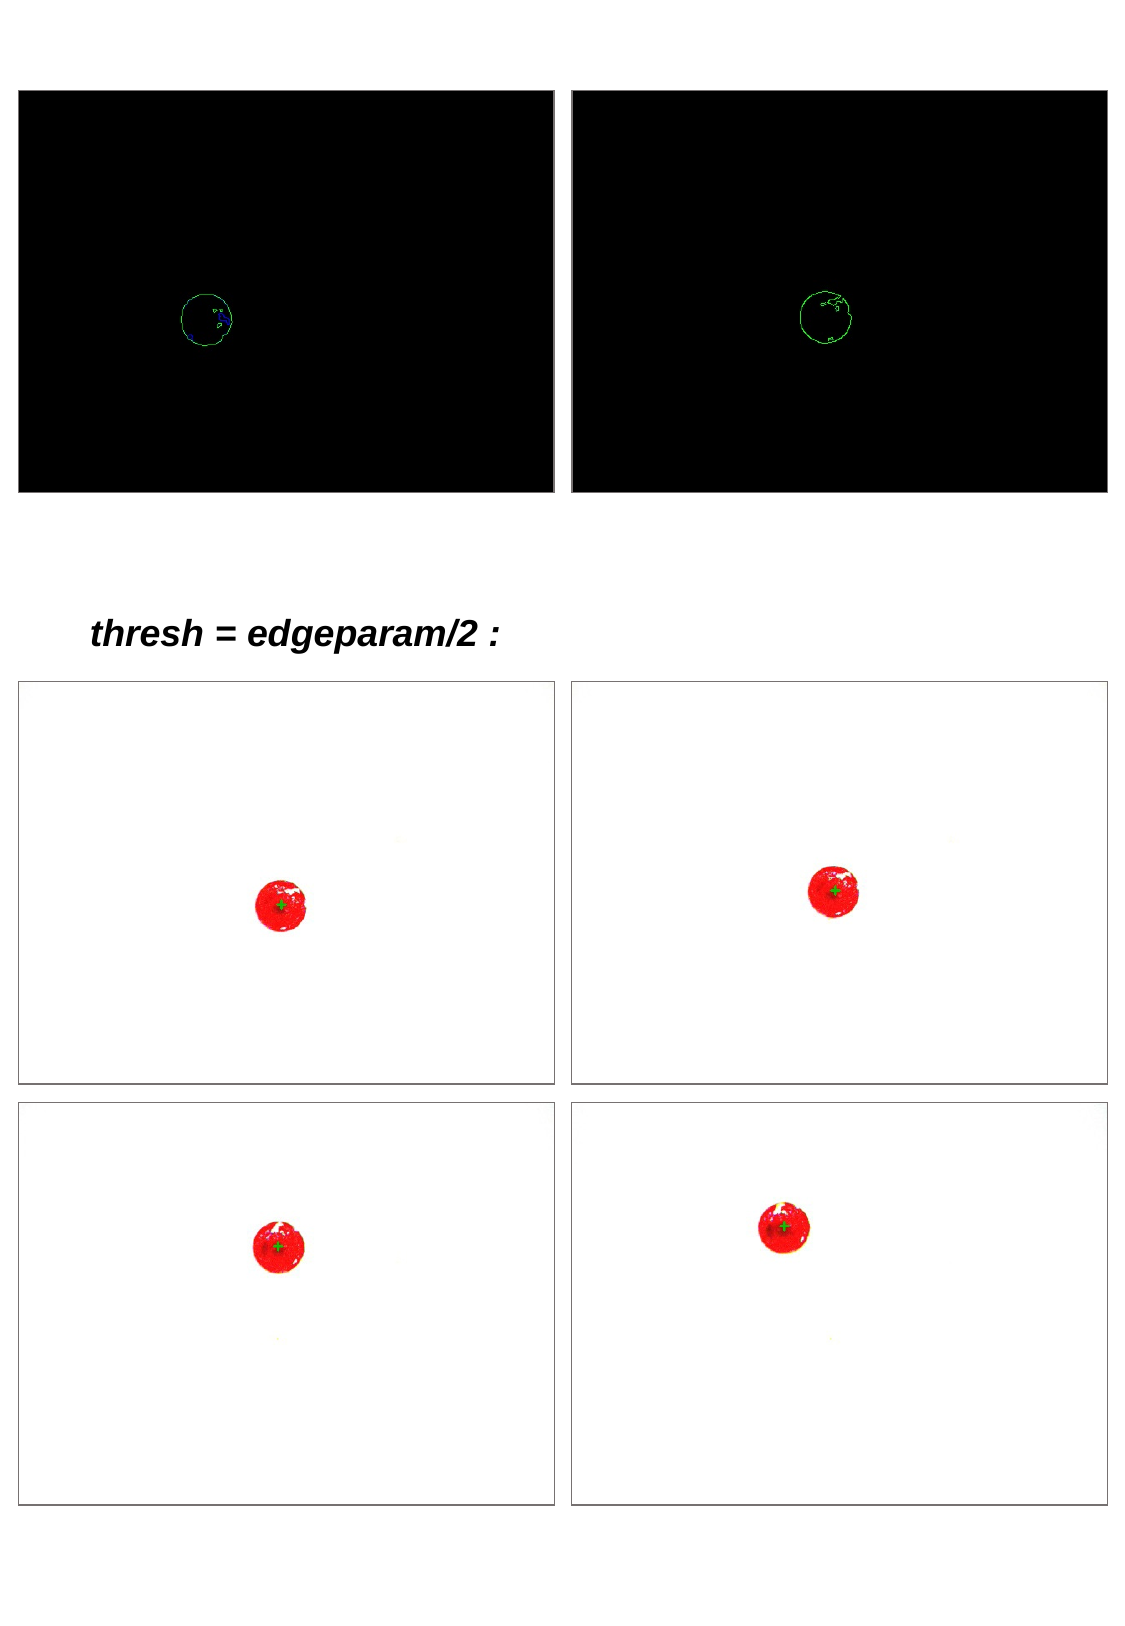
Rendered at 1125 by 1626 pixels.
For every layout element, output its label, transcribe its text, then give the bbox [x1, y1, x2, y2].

text_box thresh = edgeparam/2 : [0, 604, 1125, 664]
picture [572, 1103, 1107, 1505]
picture [19, 682, 554, 1084]
picture [572, 682, 1107, 1084]
picture [19, 1103, 554, 1505]
picture [19, 91, 554, 492]
picture [572, 91, 1107, 492]
